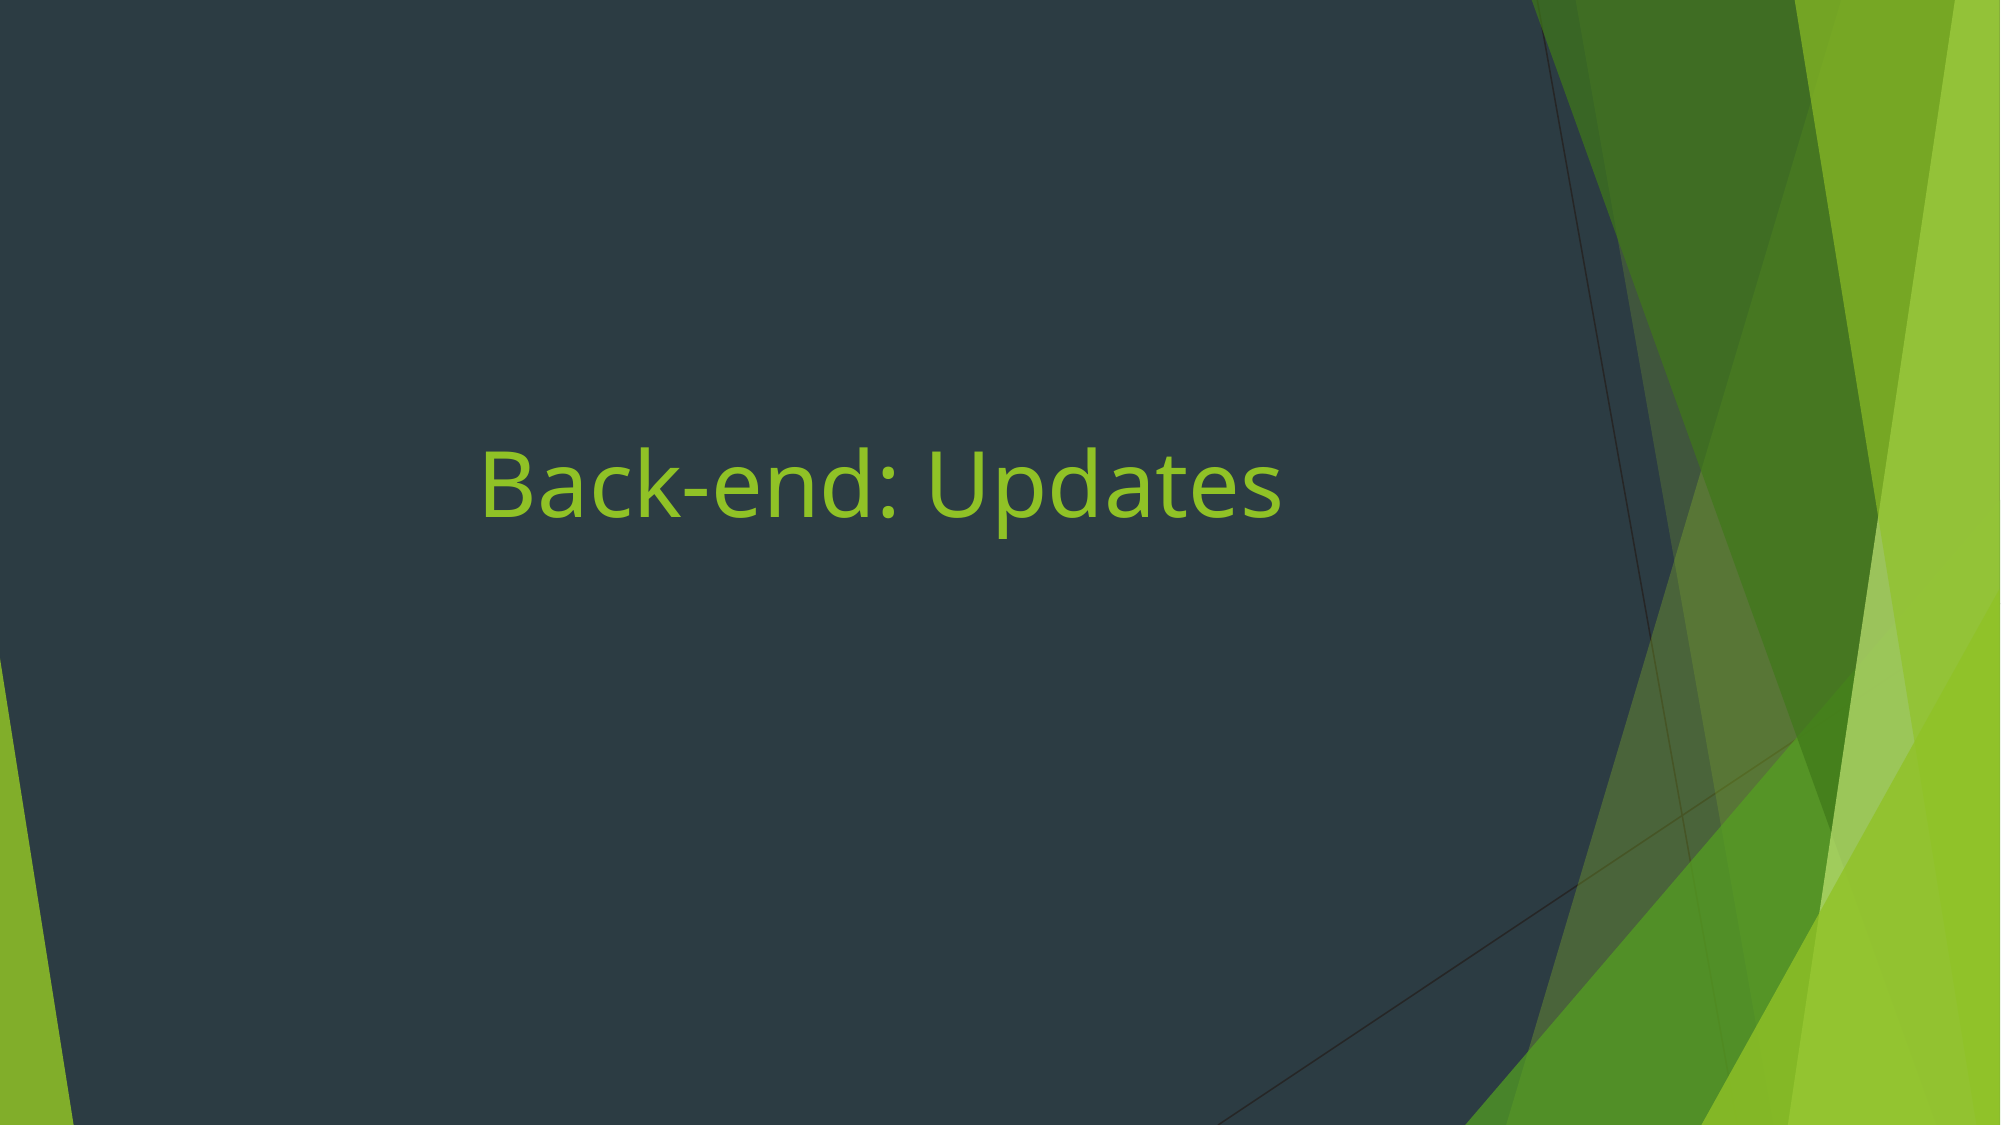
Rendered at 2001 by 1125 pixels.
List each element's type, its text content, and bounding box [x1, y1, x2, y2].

title [67, 310, 1704, 845]
text_box Back-end: Updates [462, 418, 1680, 707]
